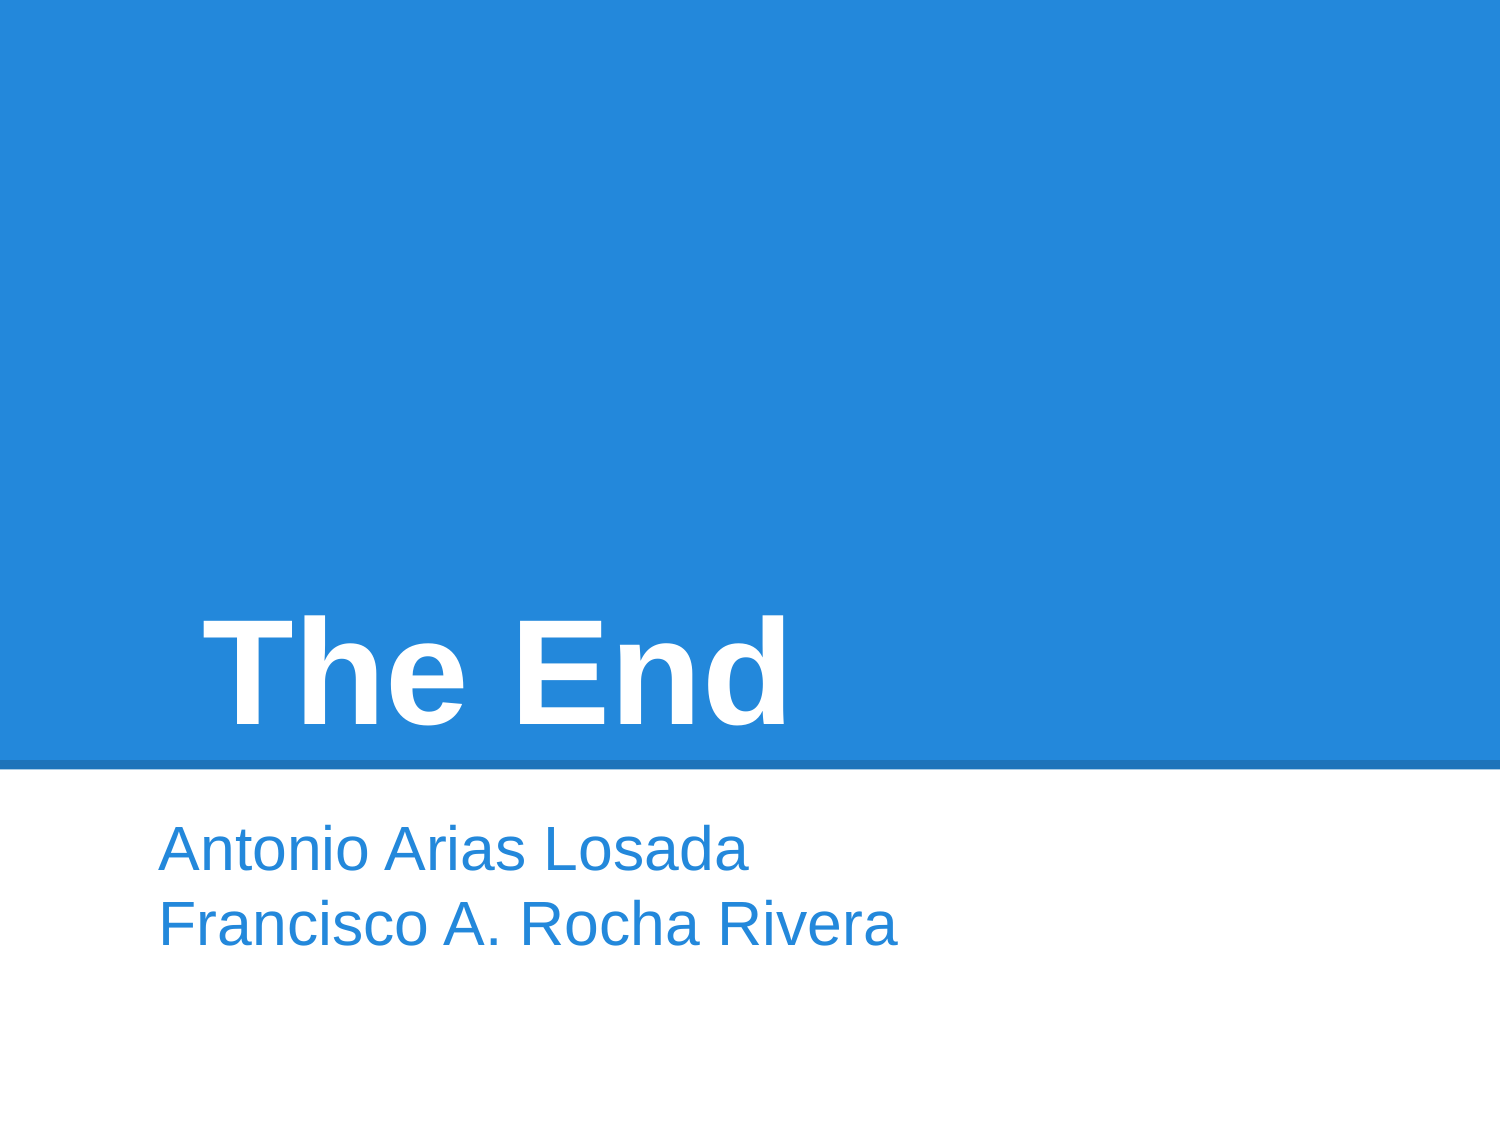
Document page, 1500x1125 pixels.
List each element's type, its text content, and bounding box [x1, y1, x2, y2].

subtitle Antonio Arias Losada Francisco A. Rocha Rivera [112, 793, 1388, 1125]
title The End [112, 551, 1388, 770]
